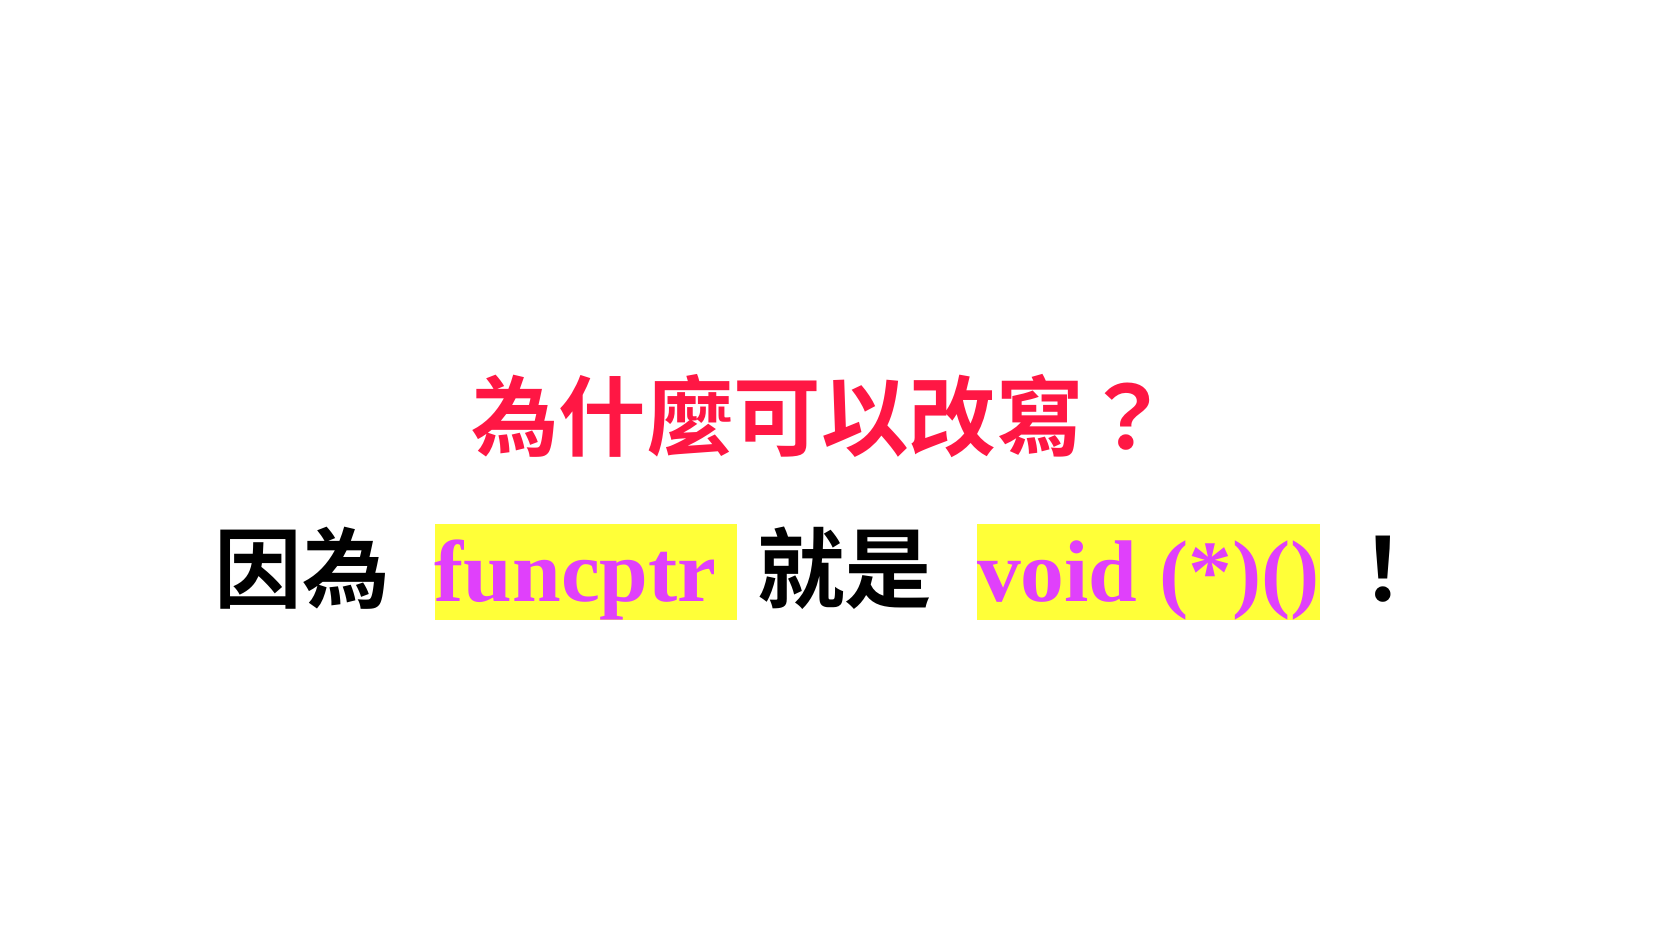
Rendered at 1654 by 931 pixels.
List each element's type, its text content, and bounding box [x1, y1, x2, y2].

text_box 為什麼可以改寫？ 因為 funcptr 就是 void (*)()！ [76, 82, 1566, 893]
